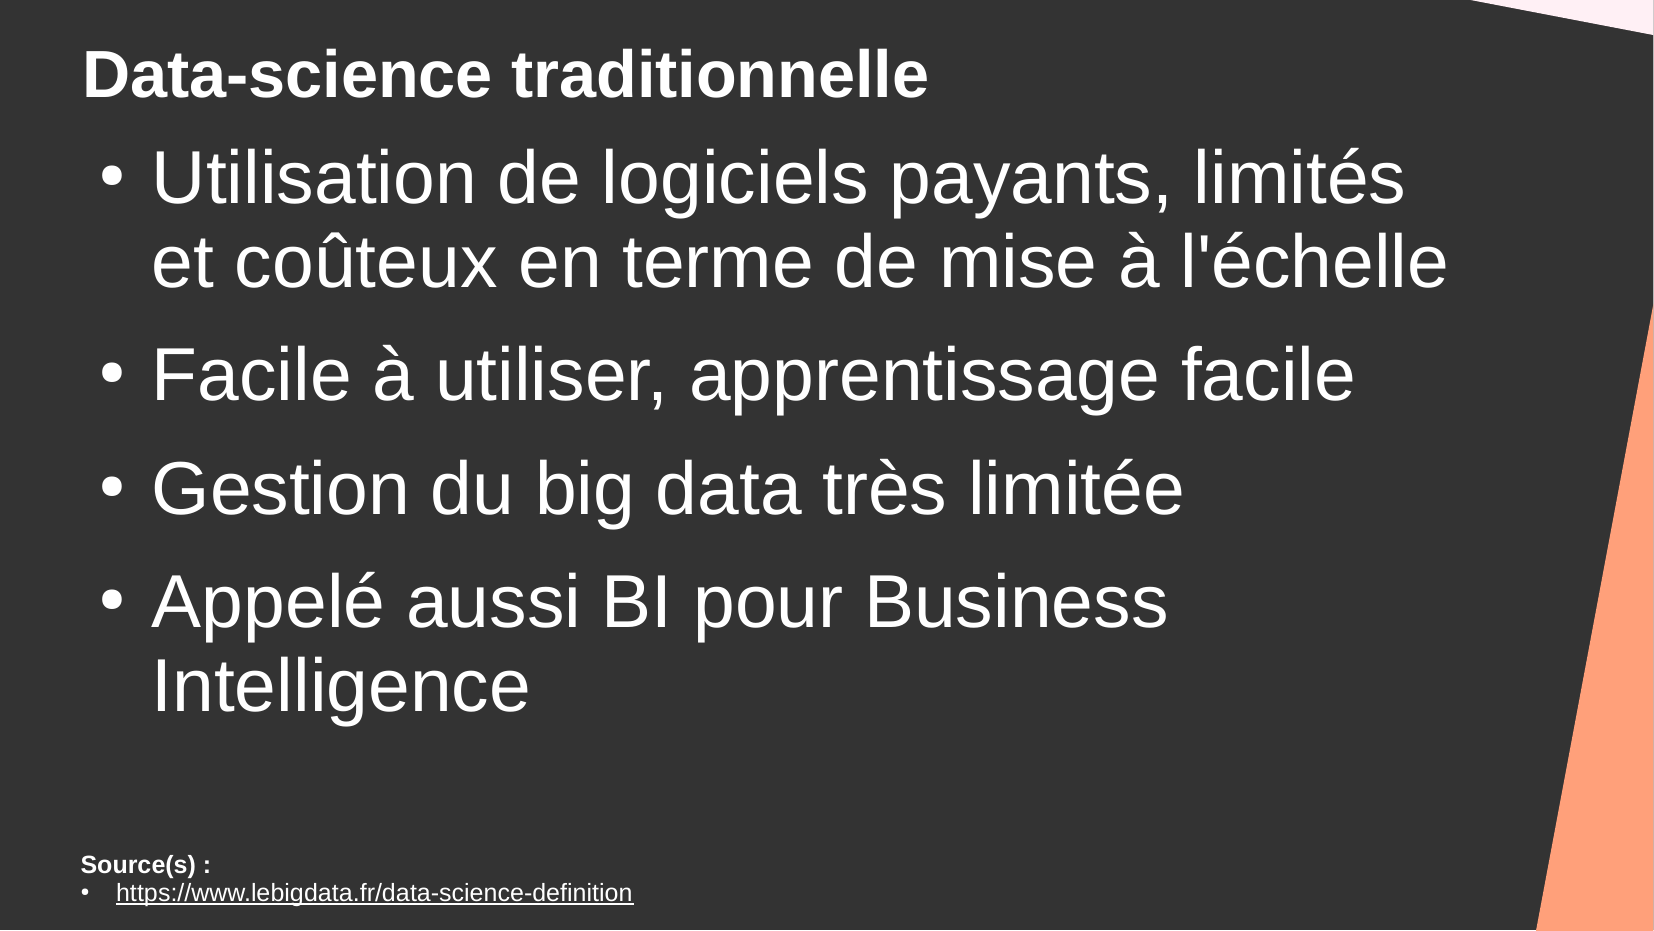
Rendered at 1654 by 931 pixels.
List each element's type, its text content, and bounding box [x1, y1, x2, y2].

text_box [1470, 0, 1654, 36]
text_box [1535, 300, 1654, 931]
text_box Source(s) : https://www.lebigdata.fr/data-science-definition [65, 843, 1482, 915]
title Data-science traditionnelle [82, 37, 1571, 115]
list Utilisation de logiciels payants, limités et coûteux en terme de mise à l'échelle Facile à utiliser, apprentissage facile Gestion du big data très limitée Appelé aussi BI pour Business Intelligence [80, 135, 1453, 815]
